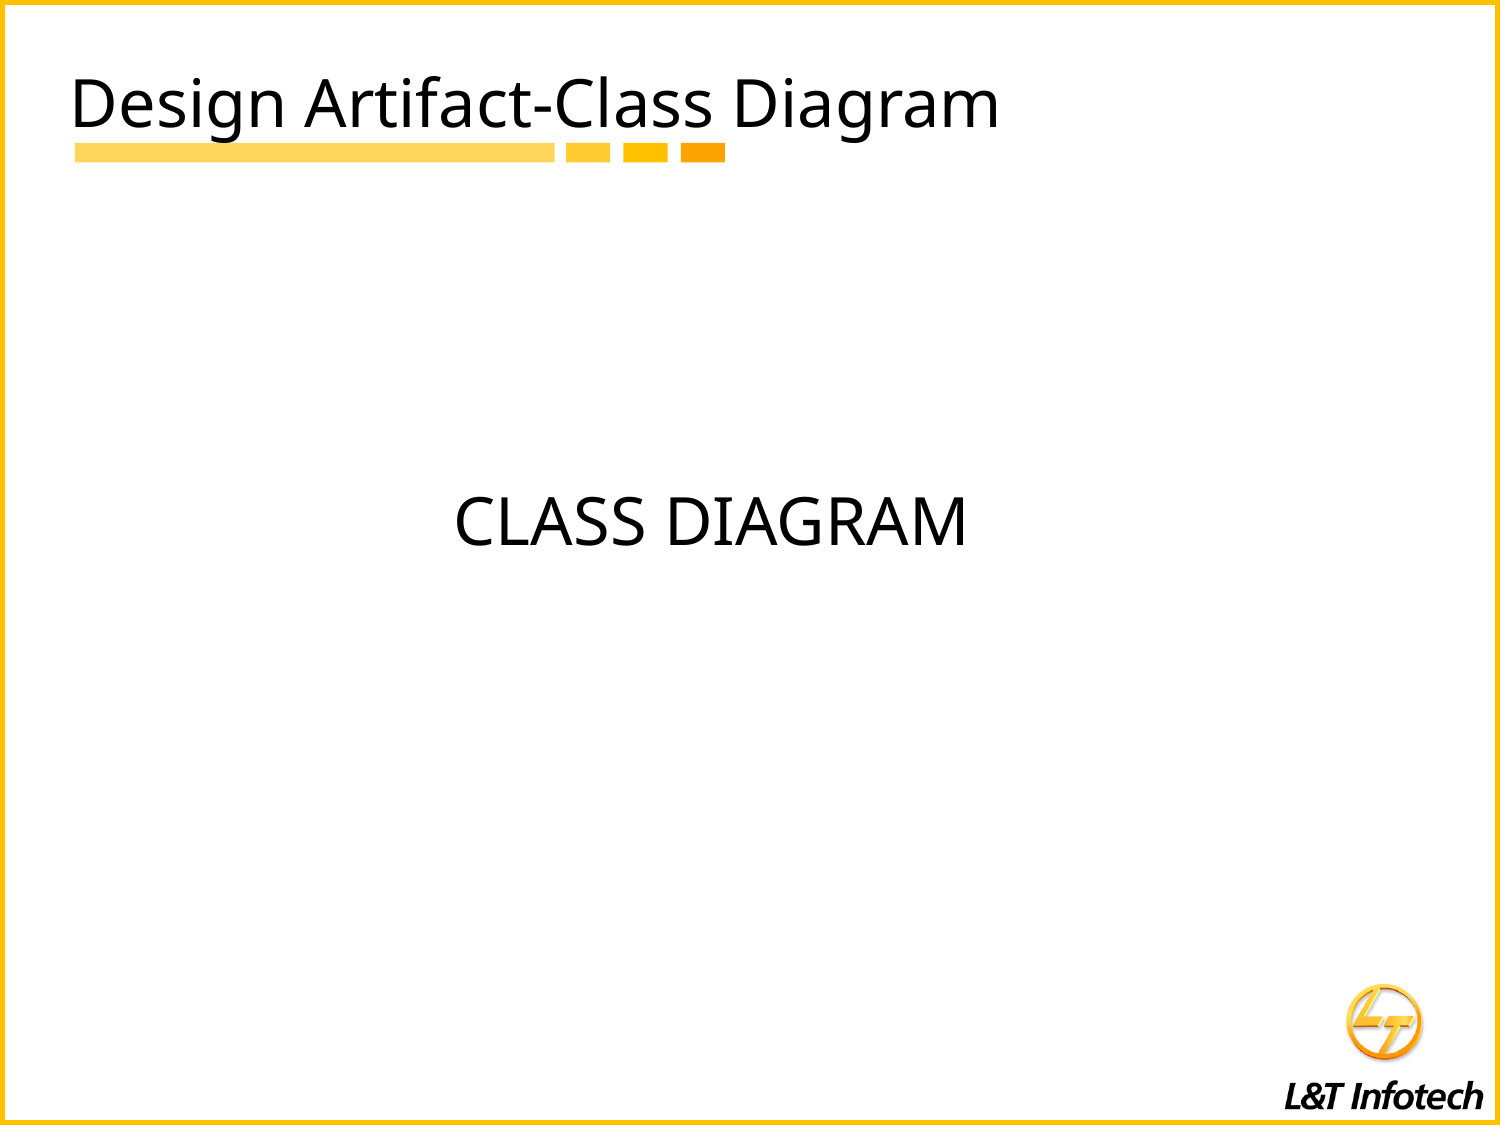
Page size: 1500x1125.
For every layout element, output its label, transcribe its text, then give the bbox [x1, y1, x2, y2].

list CLASS DIAGRAM [37, 200, 1426, 991]
picture [1263, 960, 1495, 1120]
title Design Artifact-Class Diagram [37, 37, 1388, 166]
